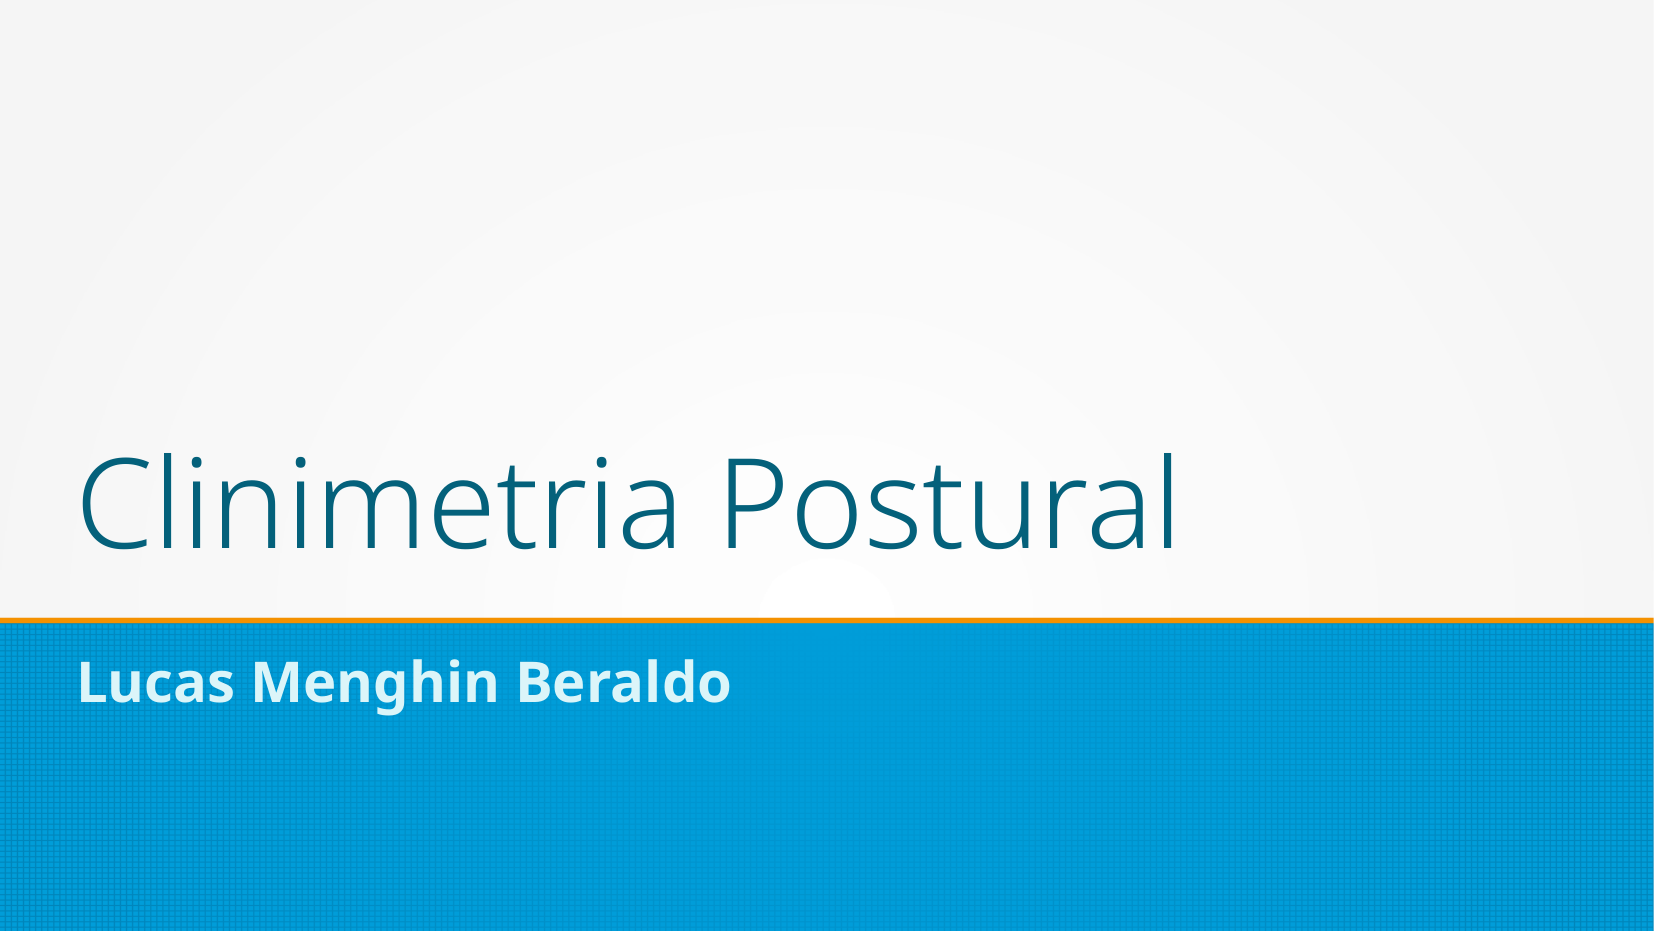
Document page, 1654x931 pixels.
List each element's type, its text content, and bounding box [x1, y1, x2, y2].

title Clinimetria Postural [75, 37, 1564, 585]
picture [0, 0, 1654, 623]
subtitle Lucas Menghin Beraldo [76, 641, 1564, 833]
